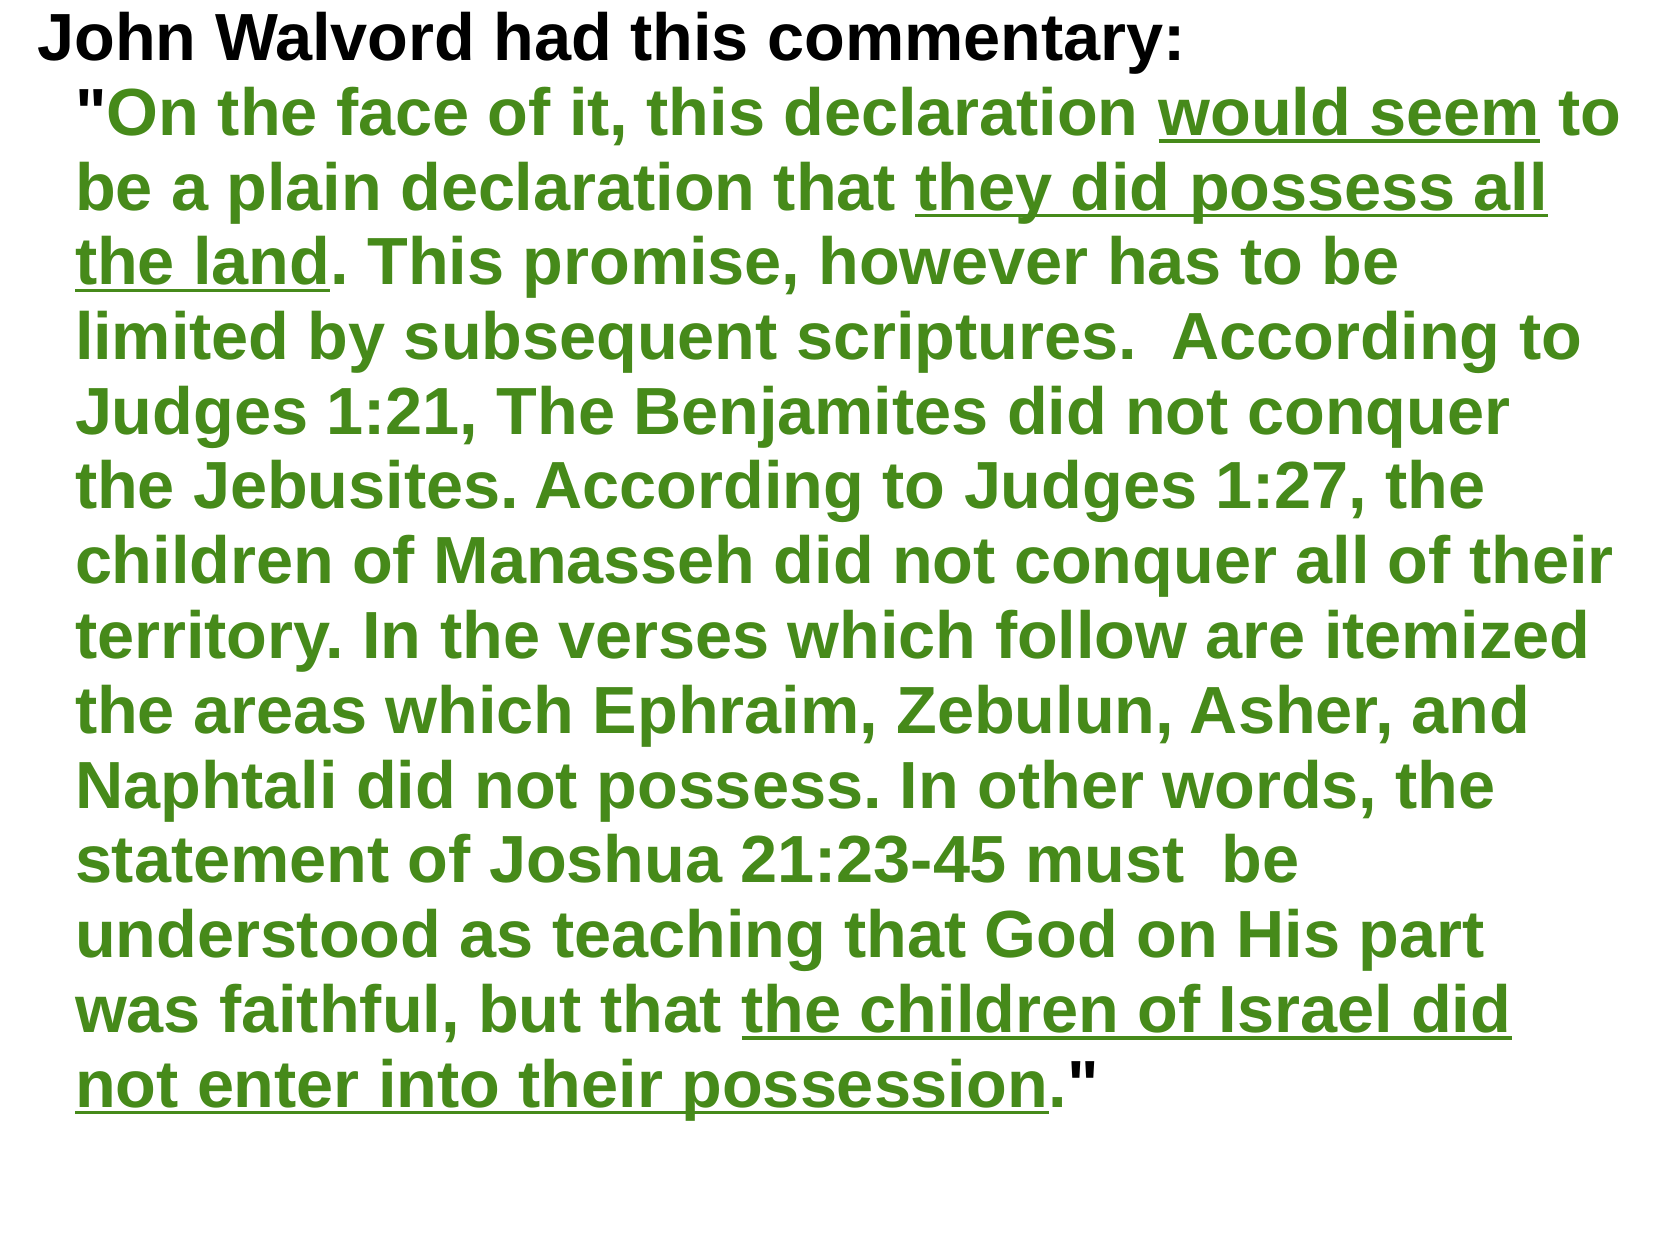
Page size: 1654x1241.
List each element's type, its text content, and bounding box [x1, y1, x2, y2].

list John Walvord had this commentary: "On the face of it, this declaration would seem to be a plain declaration that they did possess all the land. This promise, however has to be limited by subsequent scriptures. According to Judges 1:21, The Benjamites did not conquer the Jebusites. According to Judges 1:27, the children of Manasseh did not conquer all of their territory. In the verses which follow are itemized the areas which Ephraim, Zebulun, Asher, and Naphtali did not possess. In other words, the statement of Joshua 21:23-45 must be understood as teaching that God on His part was faithful, but that the children of Israel did not enter into their possession." [0, 0, 1625, 1241]
